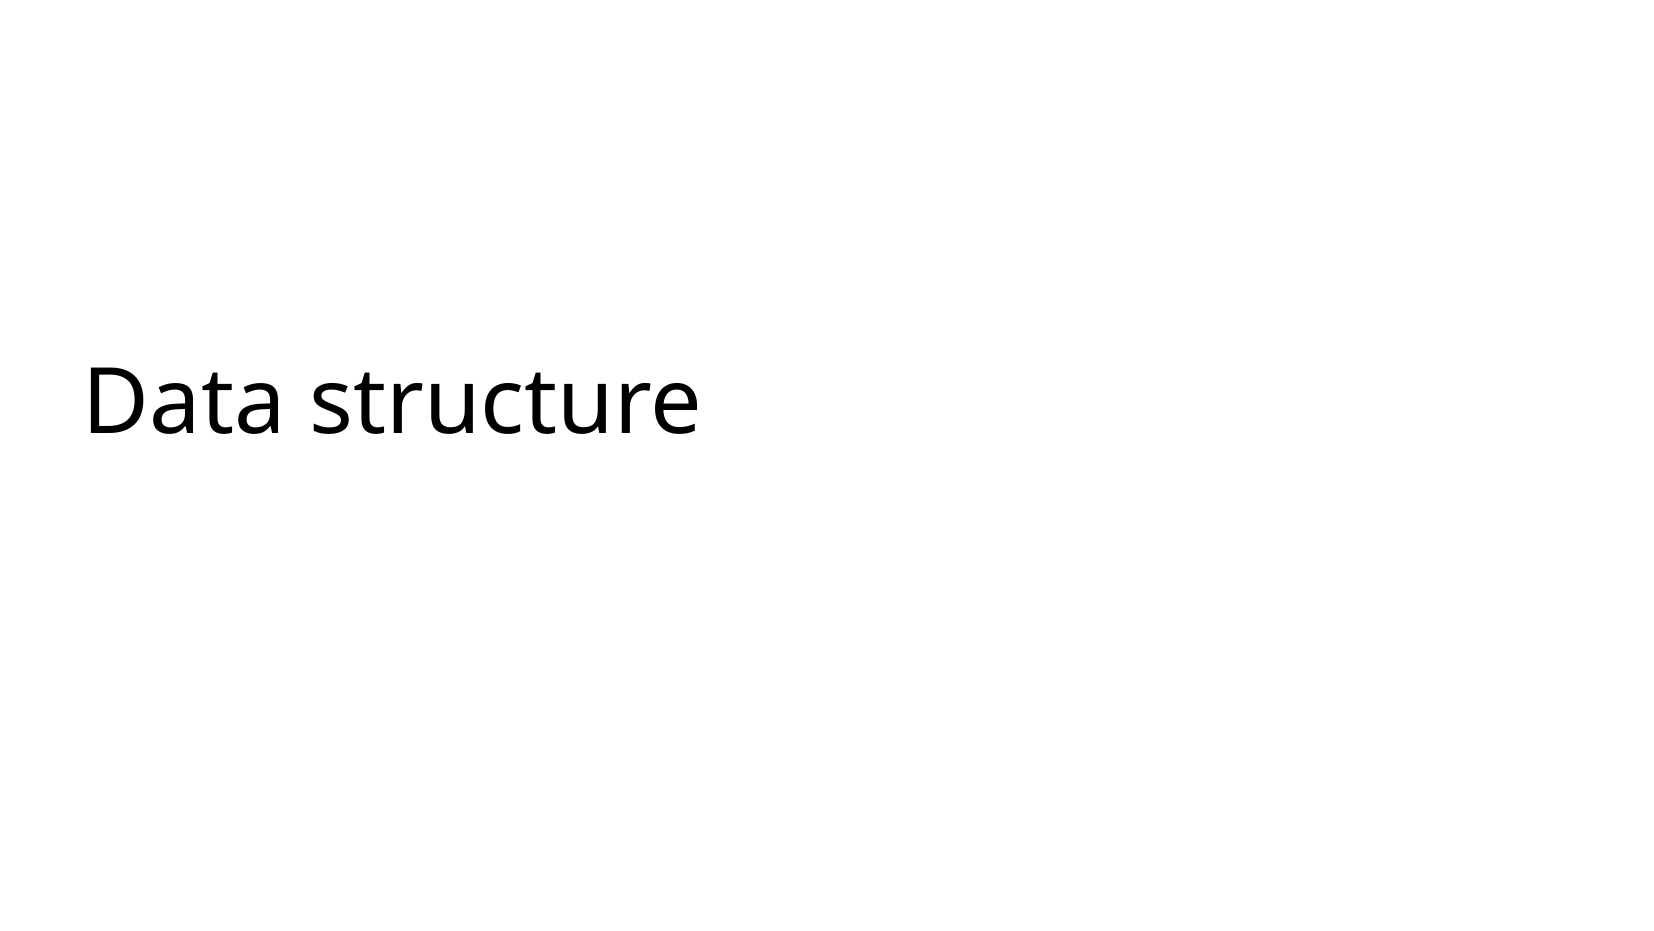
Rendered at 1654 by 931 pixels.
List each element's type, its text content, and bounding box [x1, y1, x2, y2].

title Data structure [82, 320, 1571, 476]
